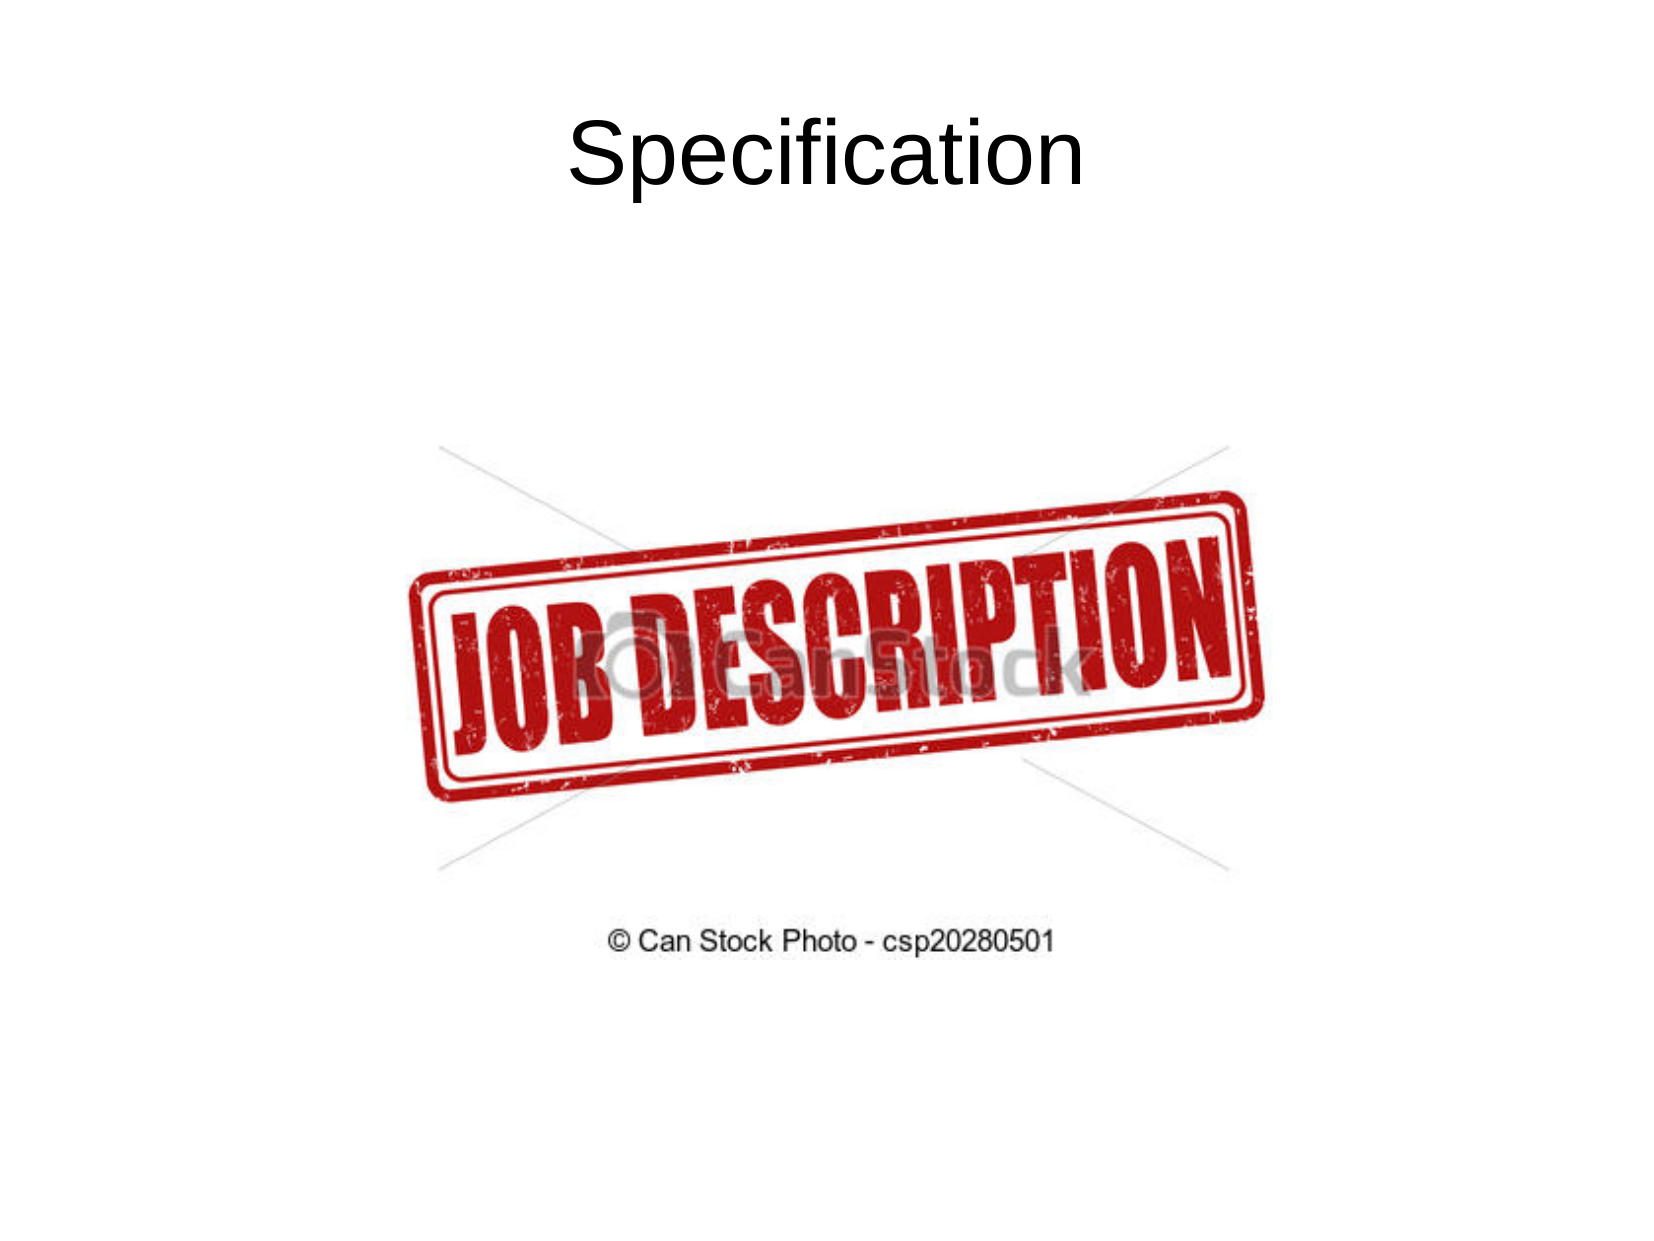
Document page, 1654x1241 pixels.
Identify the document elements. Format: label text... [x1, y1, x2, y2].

picture [390, 396, 1277, 961]
title Specification [82, 49, 1571, 257]
